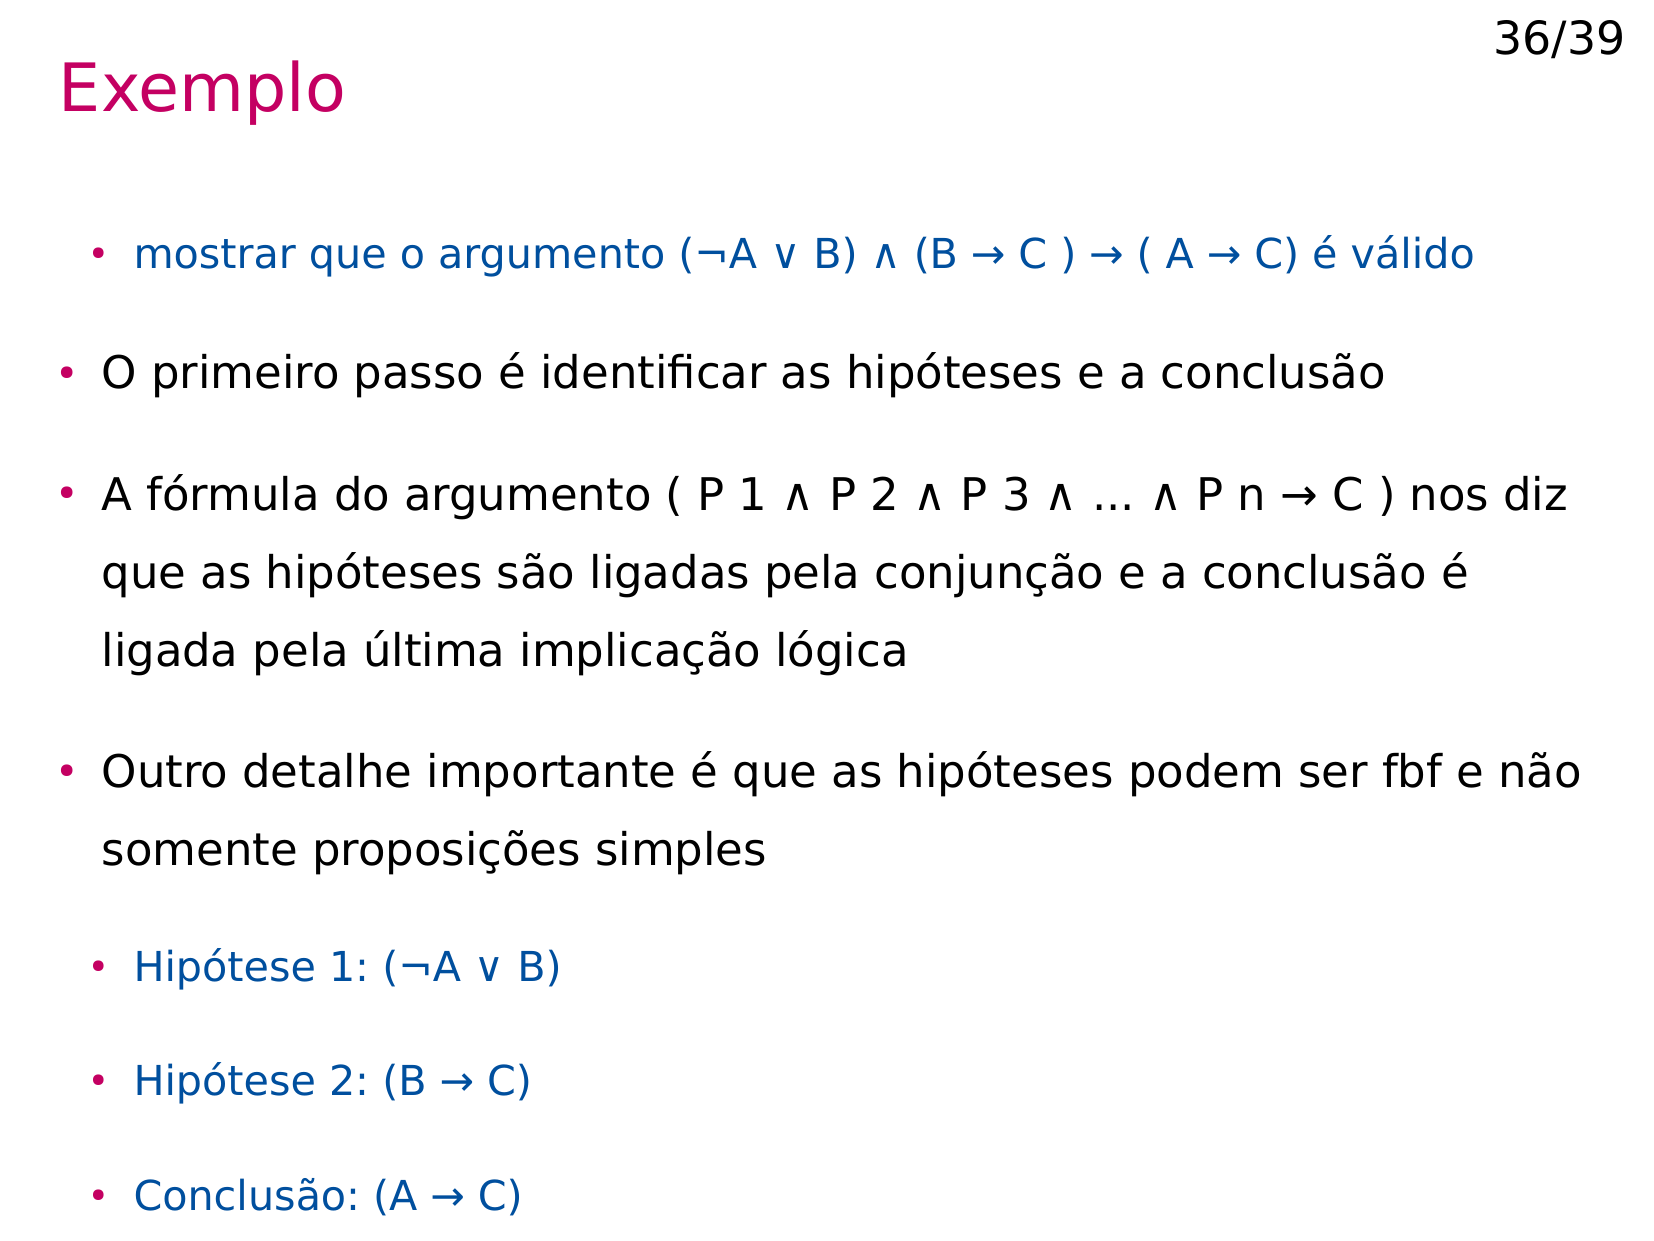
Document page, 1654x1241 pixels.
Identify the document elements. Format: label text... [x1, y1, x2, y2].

list mostrar que o argumento (¬A ∨ B) ∧ (B → C ) → ( A → C) é válido O primeiro passo é identificar as hipóteses e a conclusão A fórmula do argumento ( P 1 ∧ P 2 ∧ P 3 ∧ ... ∧ P n → C ) nos diz que as hipóteses são ligadas pela conjunção e a conclusão é ligada pela última implicação lógica Outro detalhe importante é que as hipóteses podem ser fbf e não somente proposições simples Hipótese 1: (¬A ∨ B) Hipótese 2: (B → C) Conclusão: (A → C) [59, 206, 1595, 1223]
title Exemplo [59, 29, 1625, 148]
